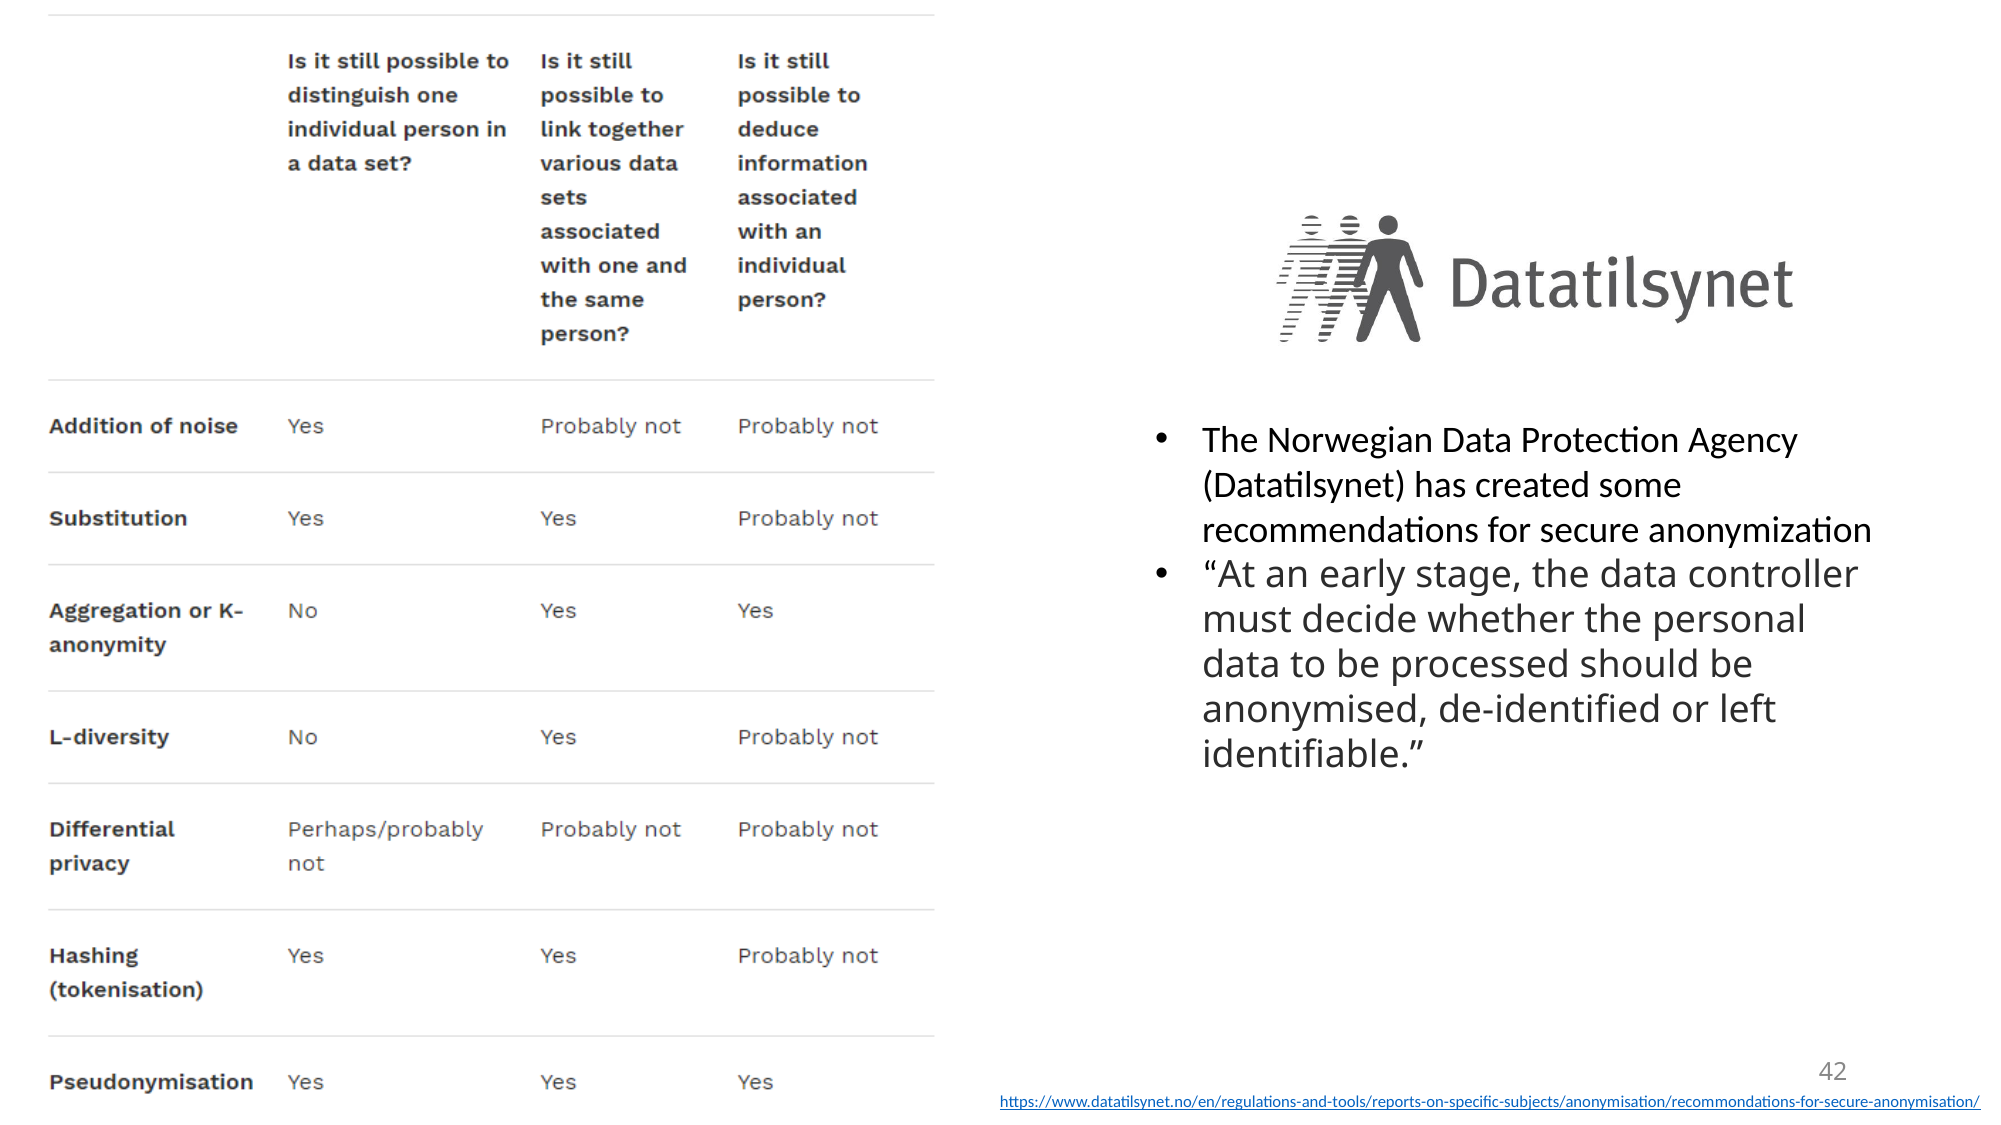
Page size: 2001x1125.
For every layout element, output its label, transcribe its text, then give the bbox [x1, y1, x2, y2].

text_box The Norwegian Data Protection Agency (Datatilsynet) has created some recommendations for secure anonymization “At an early stage, the data controller must decide whether the personal data to be processed should be anonymised, de-identified or left identifiable.” [1140, 407, 1889, 783]
slide_number 1 [1412, 1042, 1863, 1103]
text_box https://www.datatilsynet.no/en/regulations-and-tools/reports-on-specific-subjects/anonymisation/recommondations-for-secure-anonymisation/ [662, 1083, 2000, 1119]
picture [1264, 214, 1828, 347]
picture [20, 0, 946, 1125]
